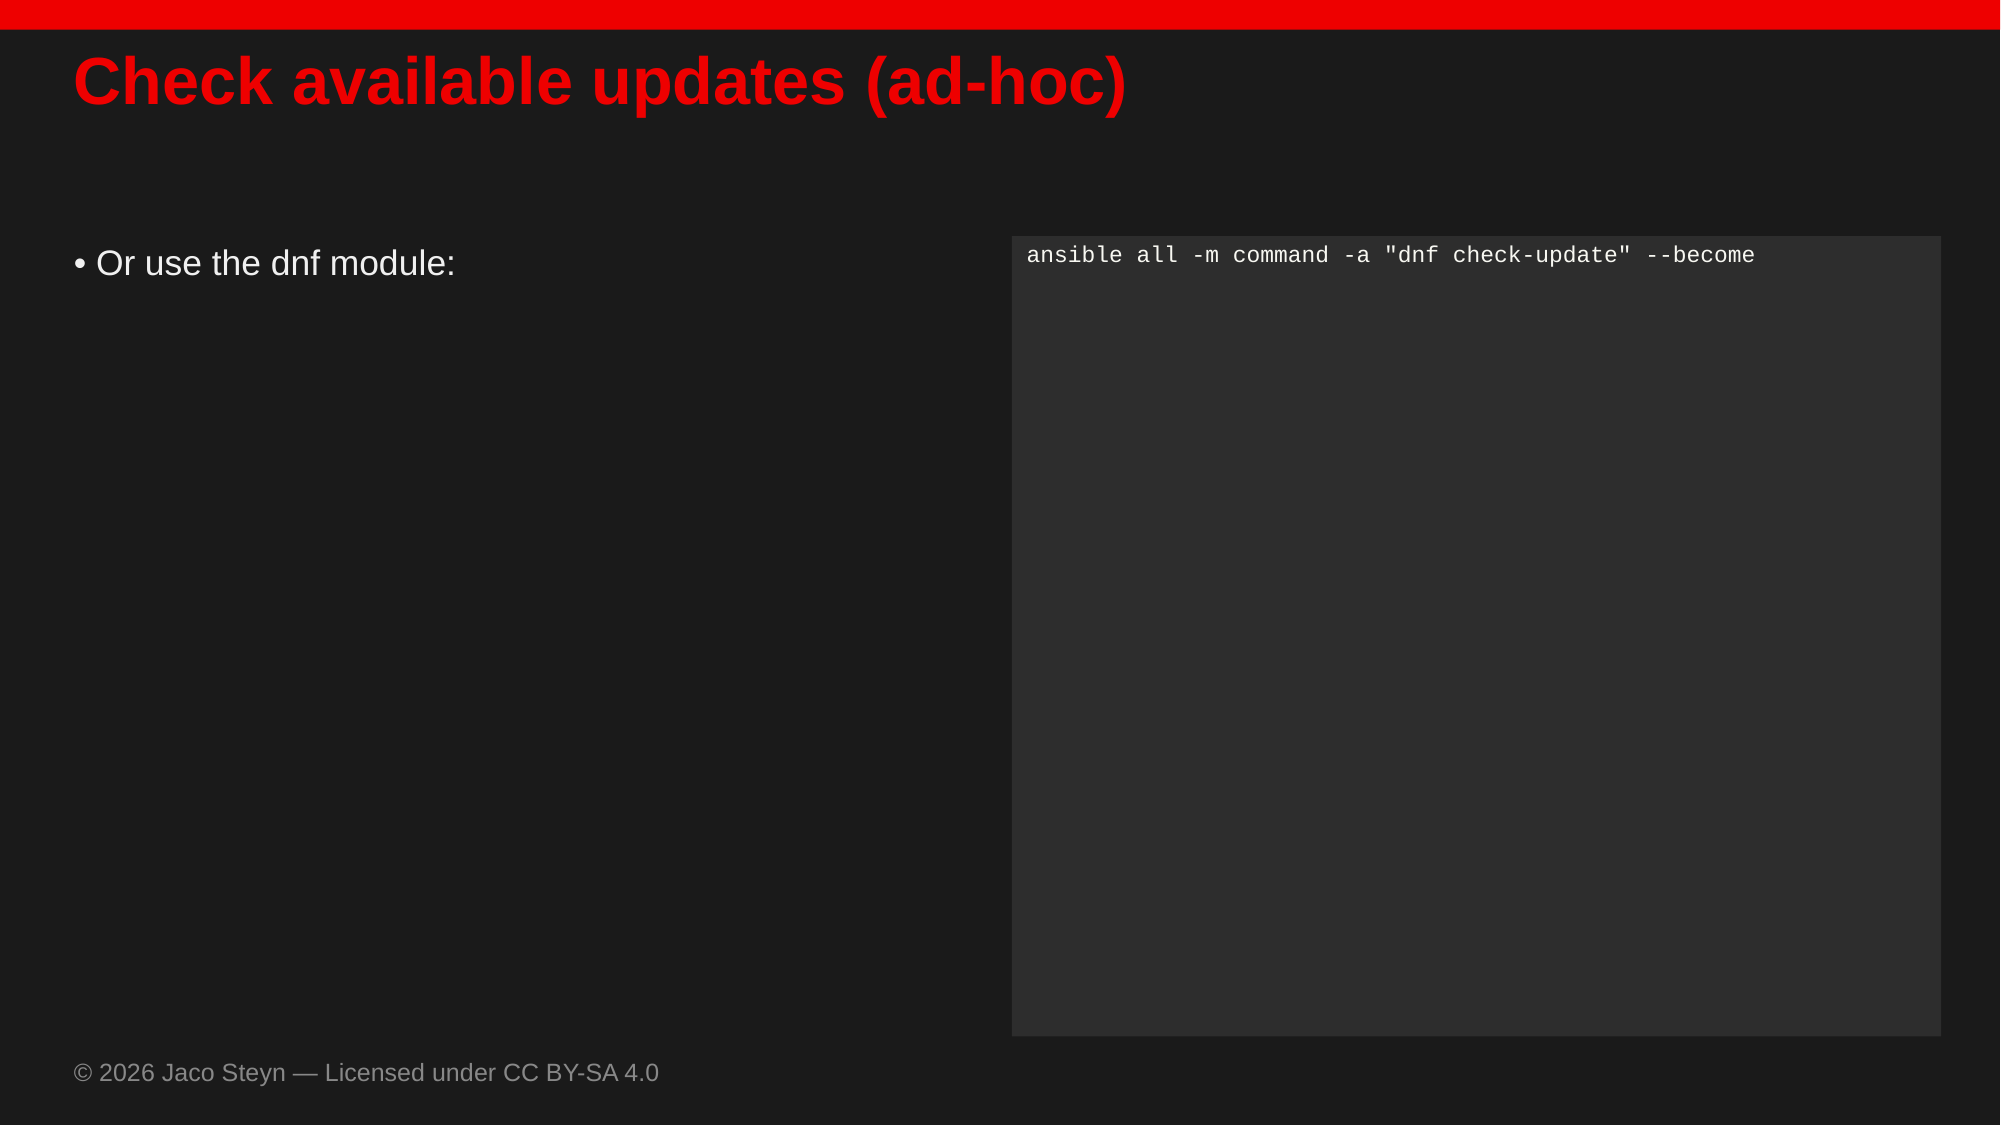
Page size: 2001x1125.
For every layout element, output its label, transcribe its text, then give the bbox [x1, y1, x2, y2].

text_box Check available updates (ad-hoc) [59, 36, 1942, 208]
text_box © 2026 Jaco Steyn — Licensed under CC BY-SA 4.0 [59, 1051, 1942, 1093]
text_box ansible all -m command -a "dnf check-update" --become [1011, 236, 1942, 1037]
text_box • Or use the dnf module: [59, 236, 989, 1037]
text_box [0, 0, 2001, 30]
